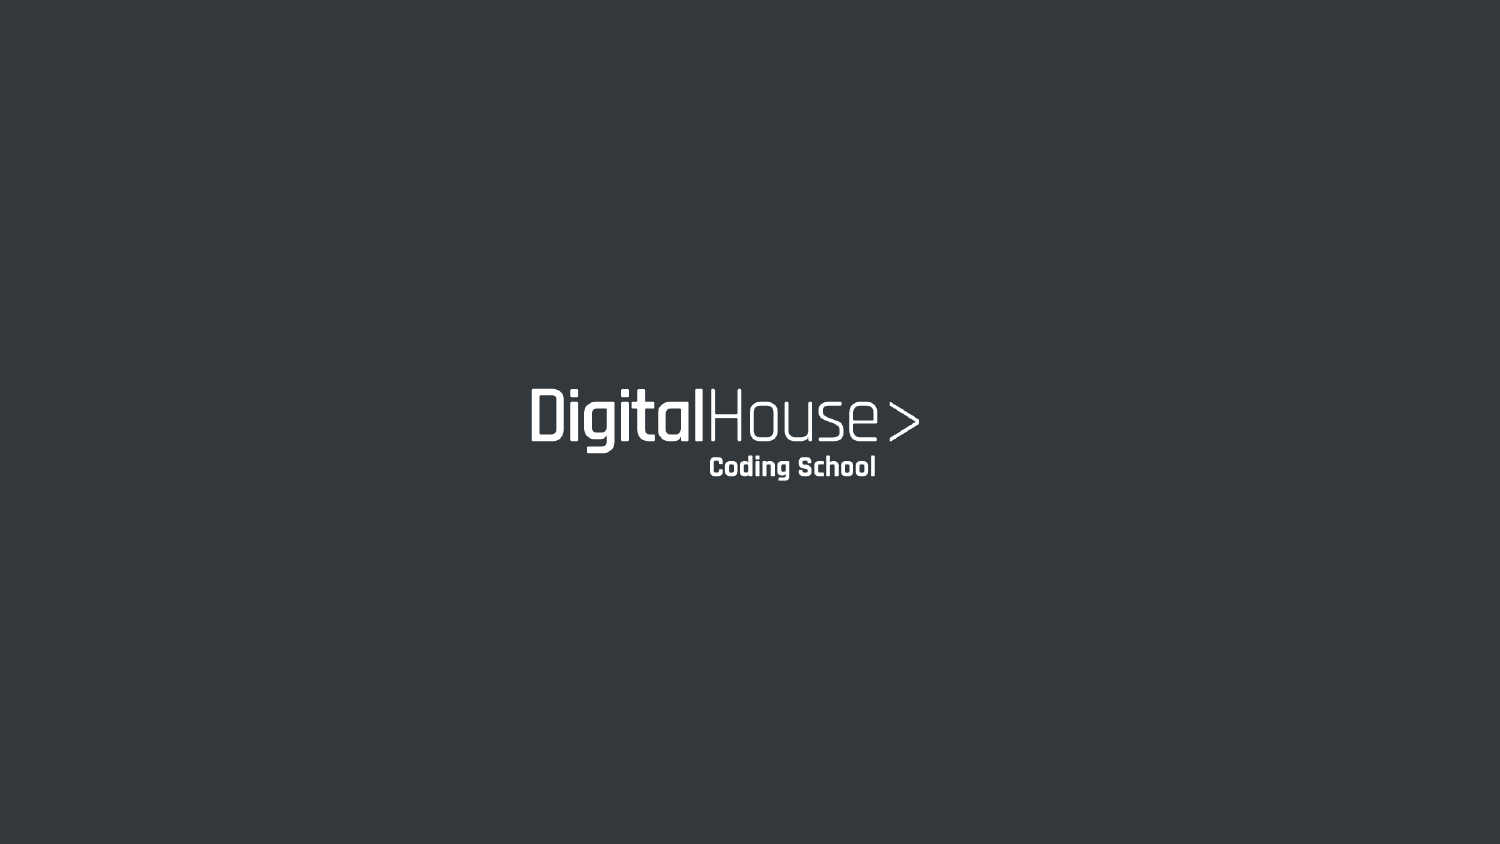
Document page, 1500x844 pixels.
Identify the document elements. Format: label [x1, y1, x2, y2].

picture [531, 388, 919, 481]
